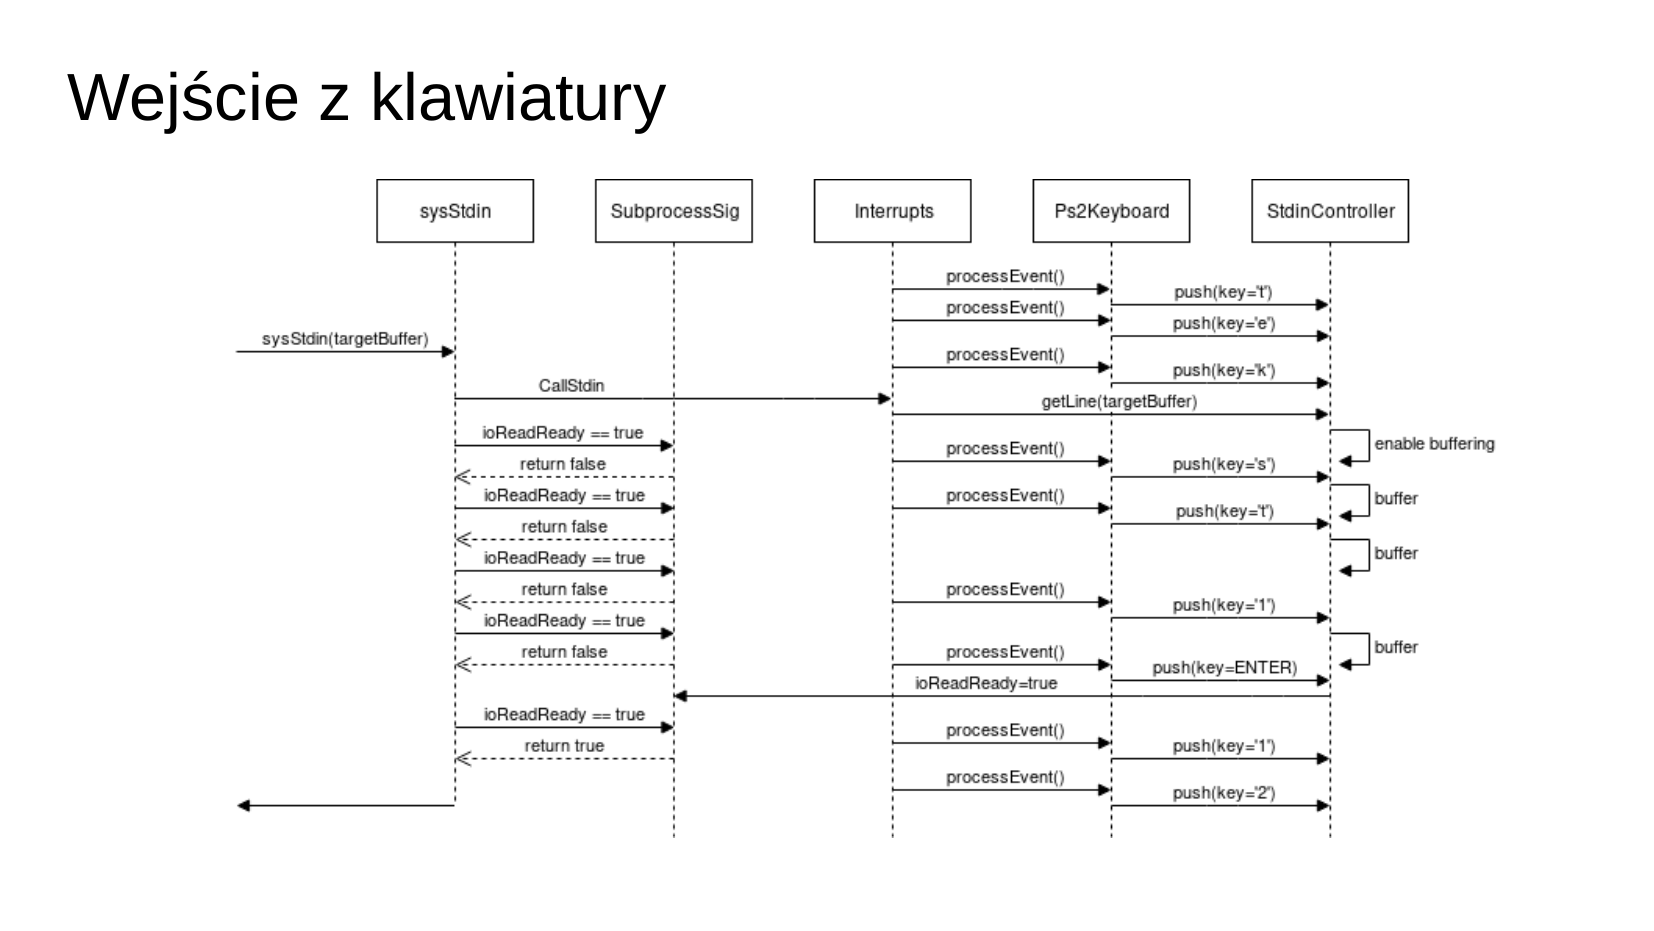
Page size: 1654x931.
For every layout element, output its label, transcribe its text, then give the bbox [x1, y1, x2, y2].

subtitle Wejście z klawiatury [0, 0, 736, 196]
picture [225, 179, 1497, 838]
